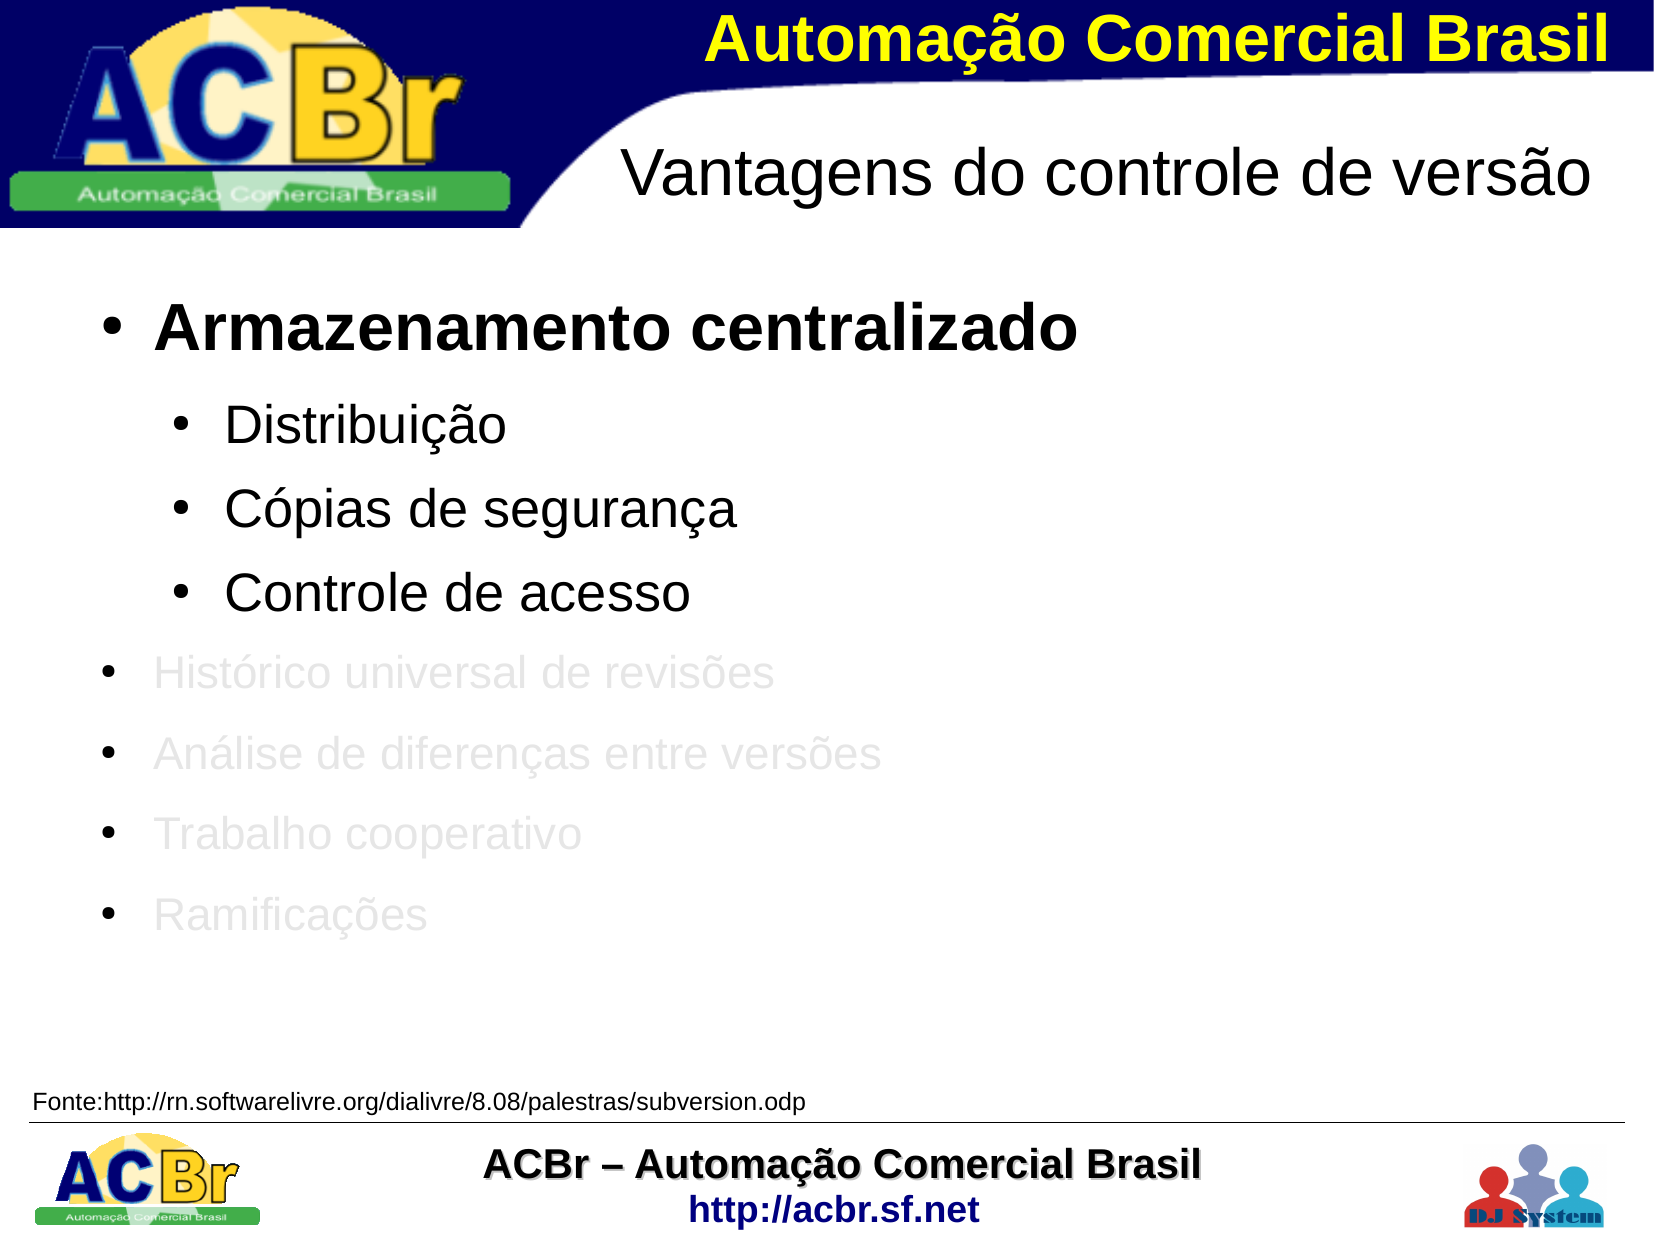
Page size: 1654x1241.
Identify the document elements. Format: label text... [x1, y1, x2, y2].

picture [33, 1131, 261, 1228]
picture [0, 0, 1654, 228]
list Armazenamento centralizado Distribuição Cópias de segurança Controle de acesso Histórico universal de revisões Análise de diferenças entre versões Trabalho cooperativo Ramificações [82, 290, 1571, 1109]
text_box Fonte:http://rn.softwarelivre.org/dialivre/8.08/palestras/subversion.odp [17, 1080, 822, 1124]
title Vantagens do controle de versão [590, 125, 1625, 220]
picture [1463, 1144, 1607, 1229]
